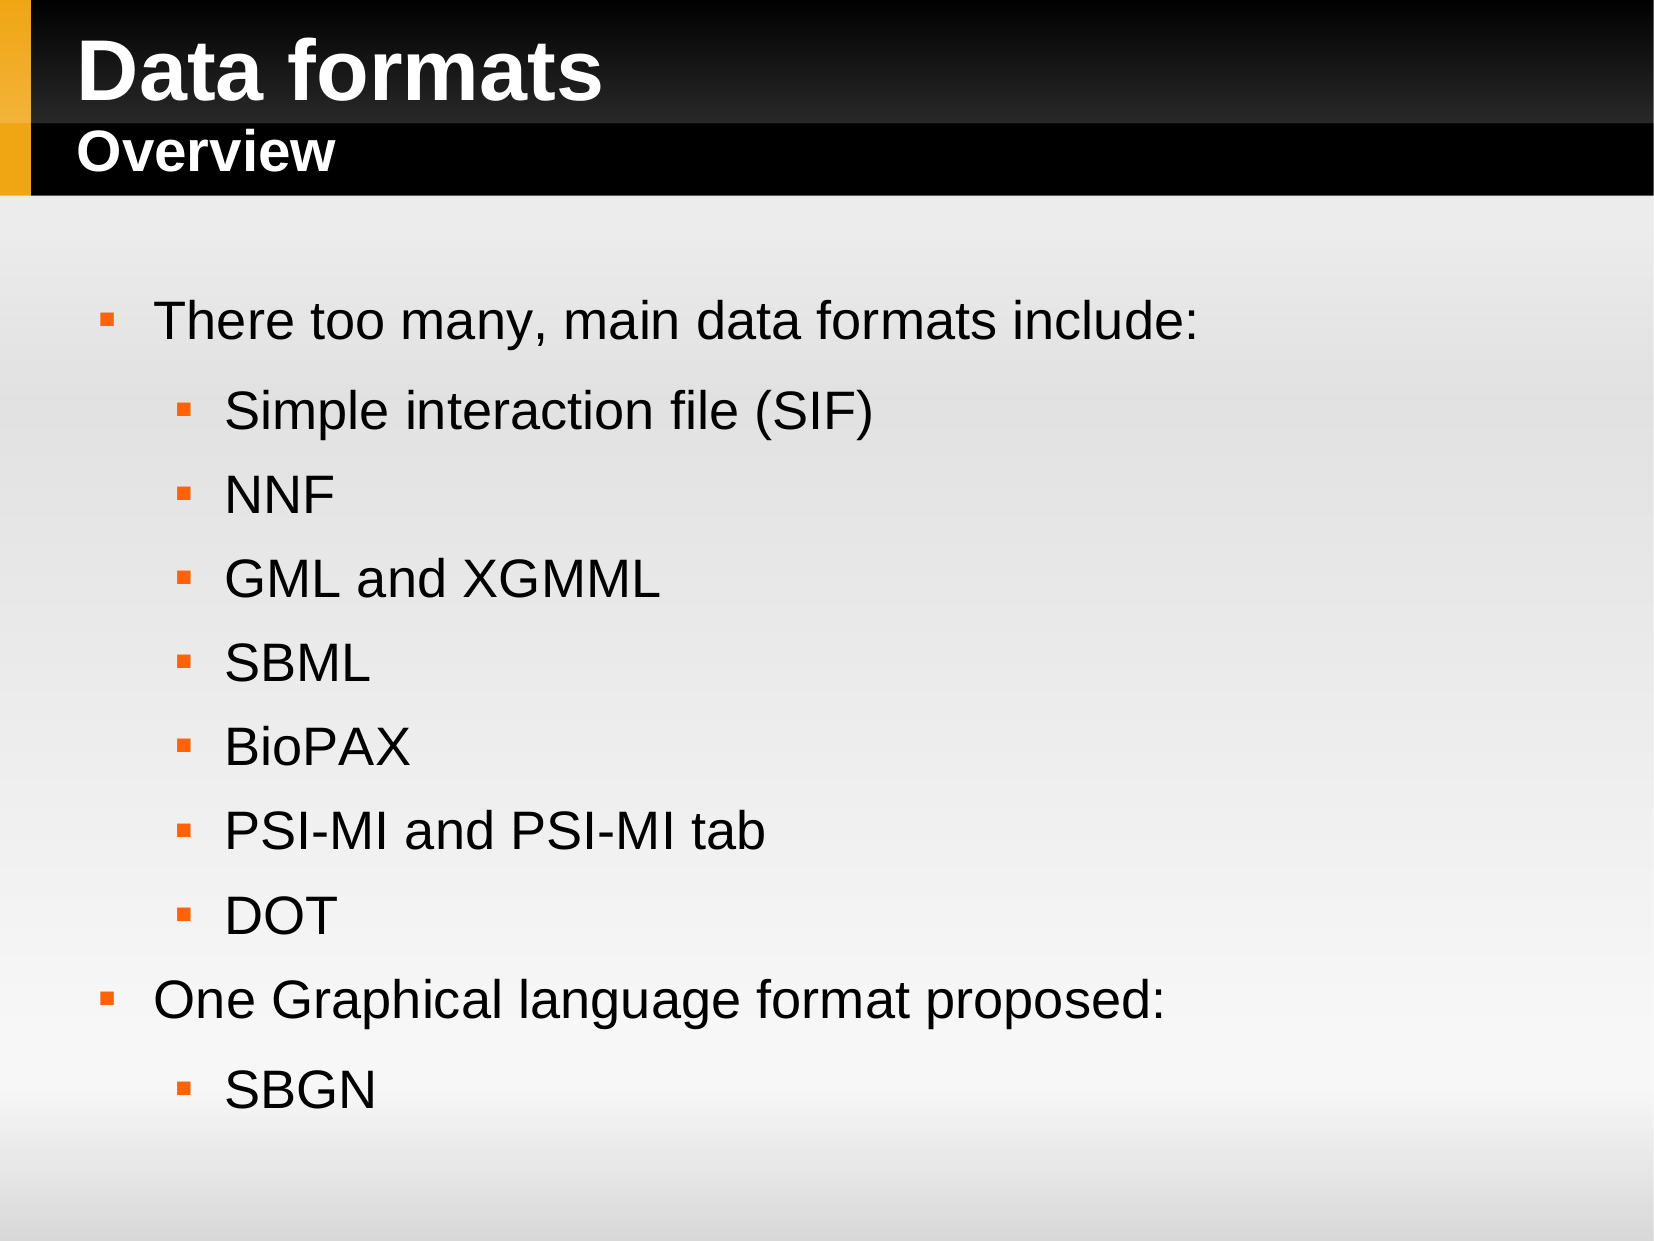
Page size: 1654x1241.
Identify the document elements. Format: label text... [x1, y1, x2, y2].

title Data formats Overview [76, 0, 1565, 208]
picture [0, 0, 1654, 1241]
list There too many, main data formats include: Simple interaction file (SIF) NNF GML and XGMML SBML BioPAX PSI-MI and PSI-MI tab DOT One Graphical language format proposed: SBGN [82, 290, 1571, 1120]
